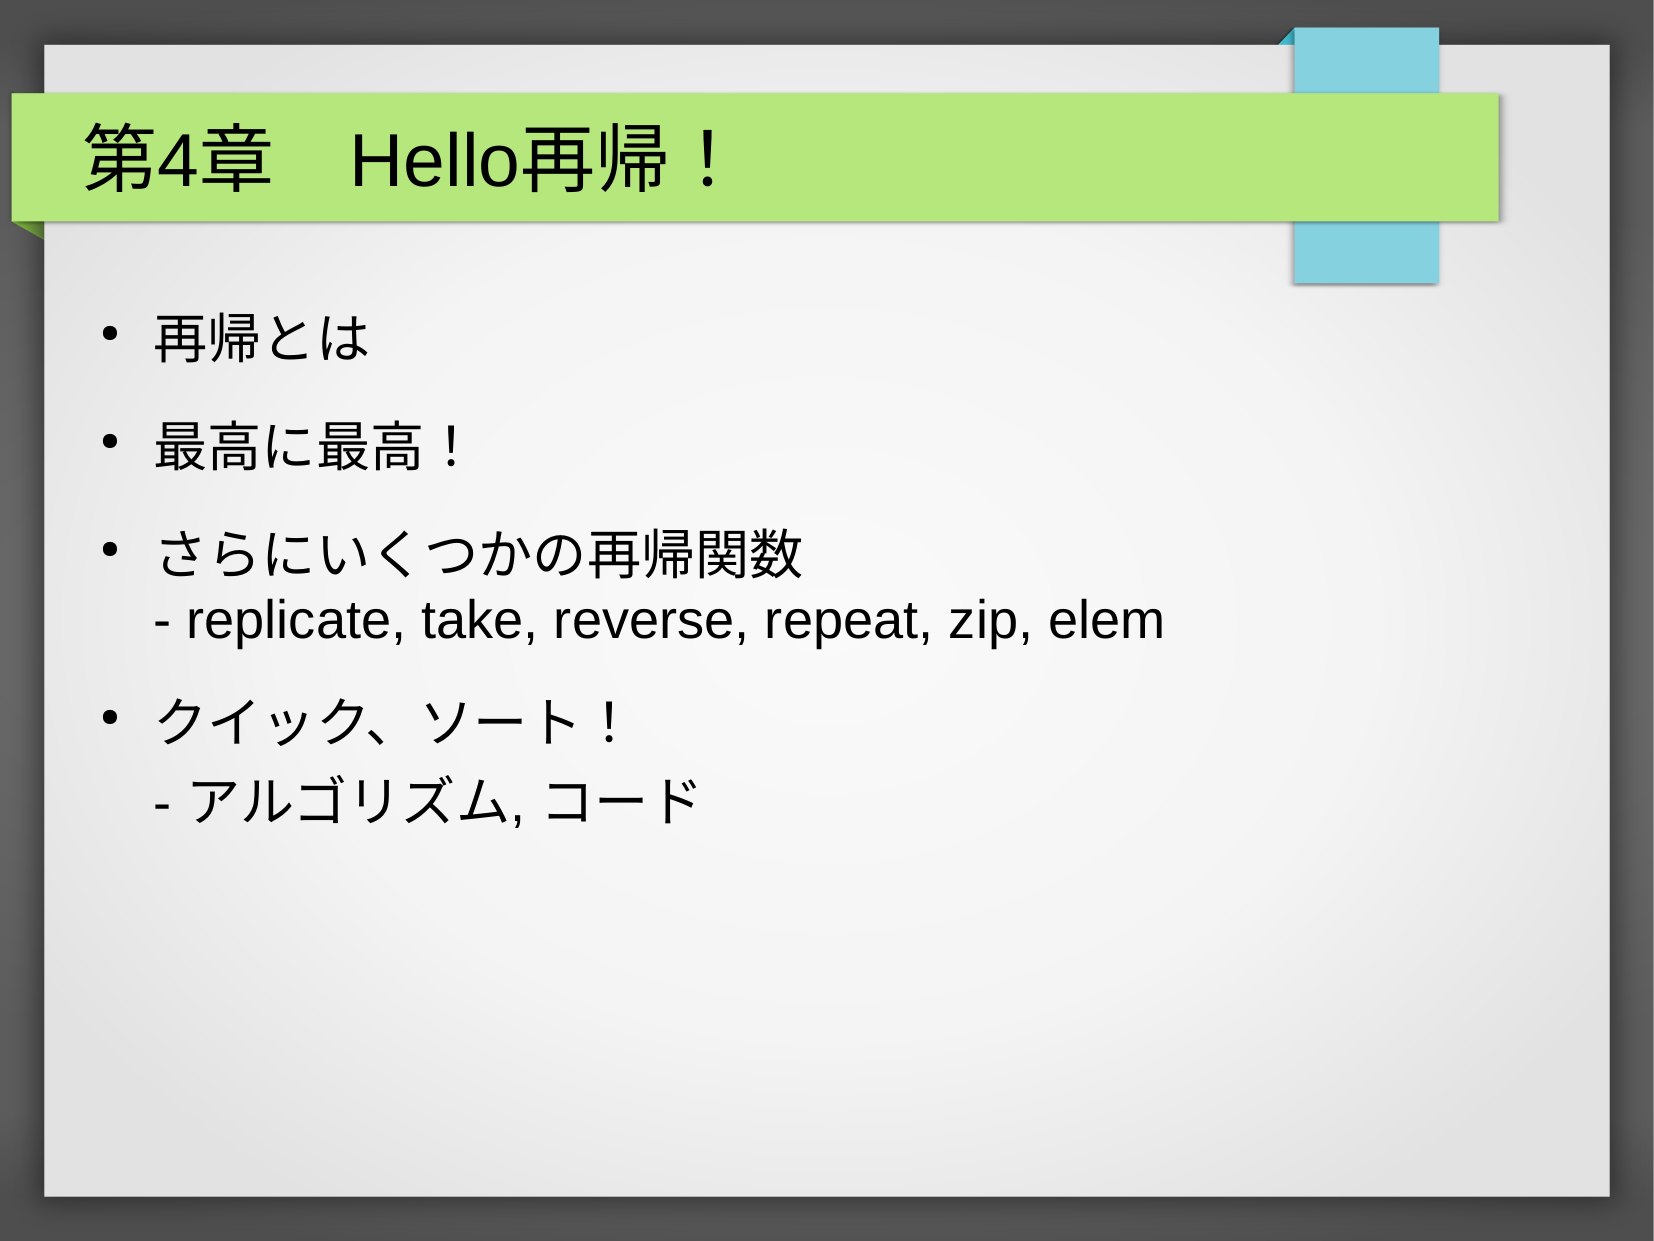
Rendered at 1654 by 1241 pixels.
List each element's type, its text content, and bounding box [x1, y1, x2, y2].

list 再帰とは 最高に最高！ さらにいくつかの再帰関数 - replicate, take, reverse, repeat, zip, elem クイック、ソート！ - アルゴリズム, コード [82, 295, 1571, 1015]
picture [0, 0, 1654, 1241]
title 第4章 Hello再帰！ [82, 94, 1264, 213]
